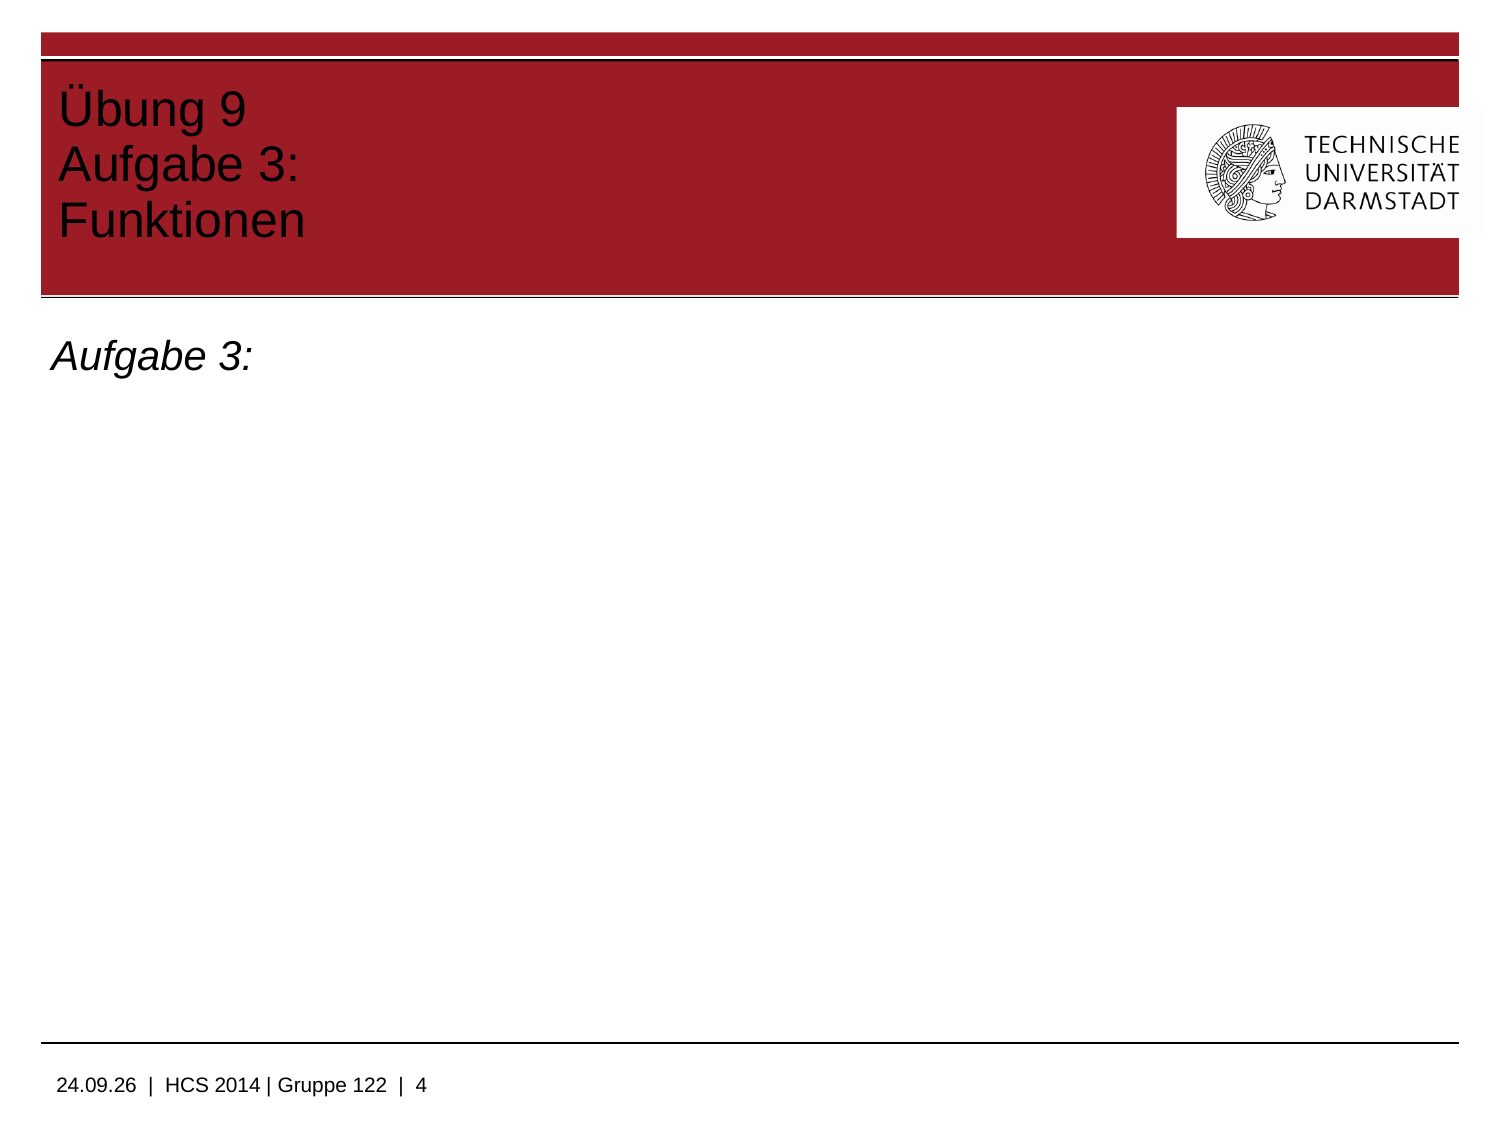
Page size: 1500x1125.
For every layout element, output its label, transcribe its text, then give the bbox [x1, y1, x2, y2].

picture [1176, 107, 1484, 238]
title Übung 9 Aufgabe 3: Funktionen [59, 80, 1149, 249]
text_box Aufgabe 3: [51, 313, 1444, 1011]
